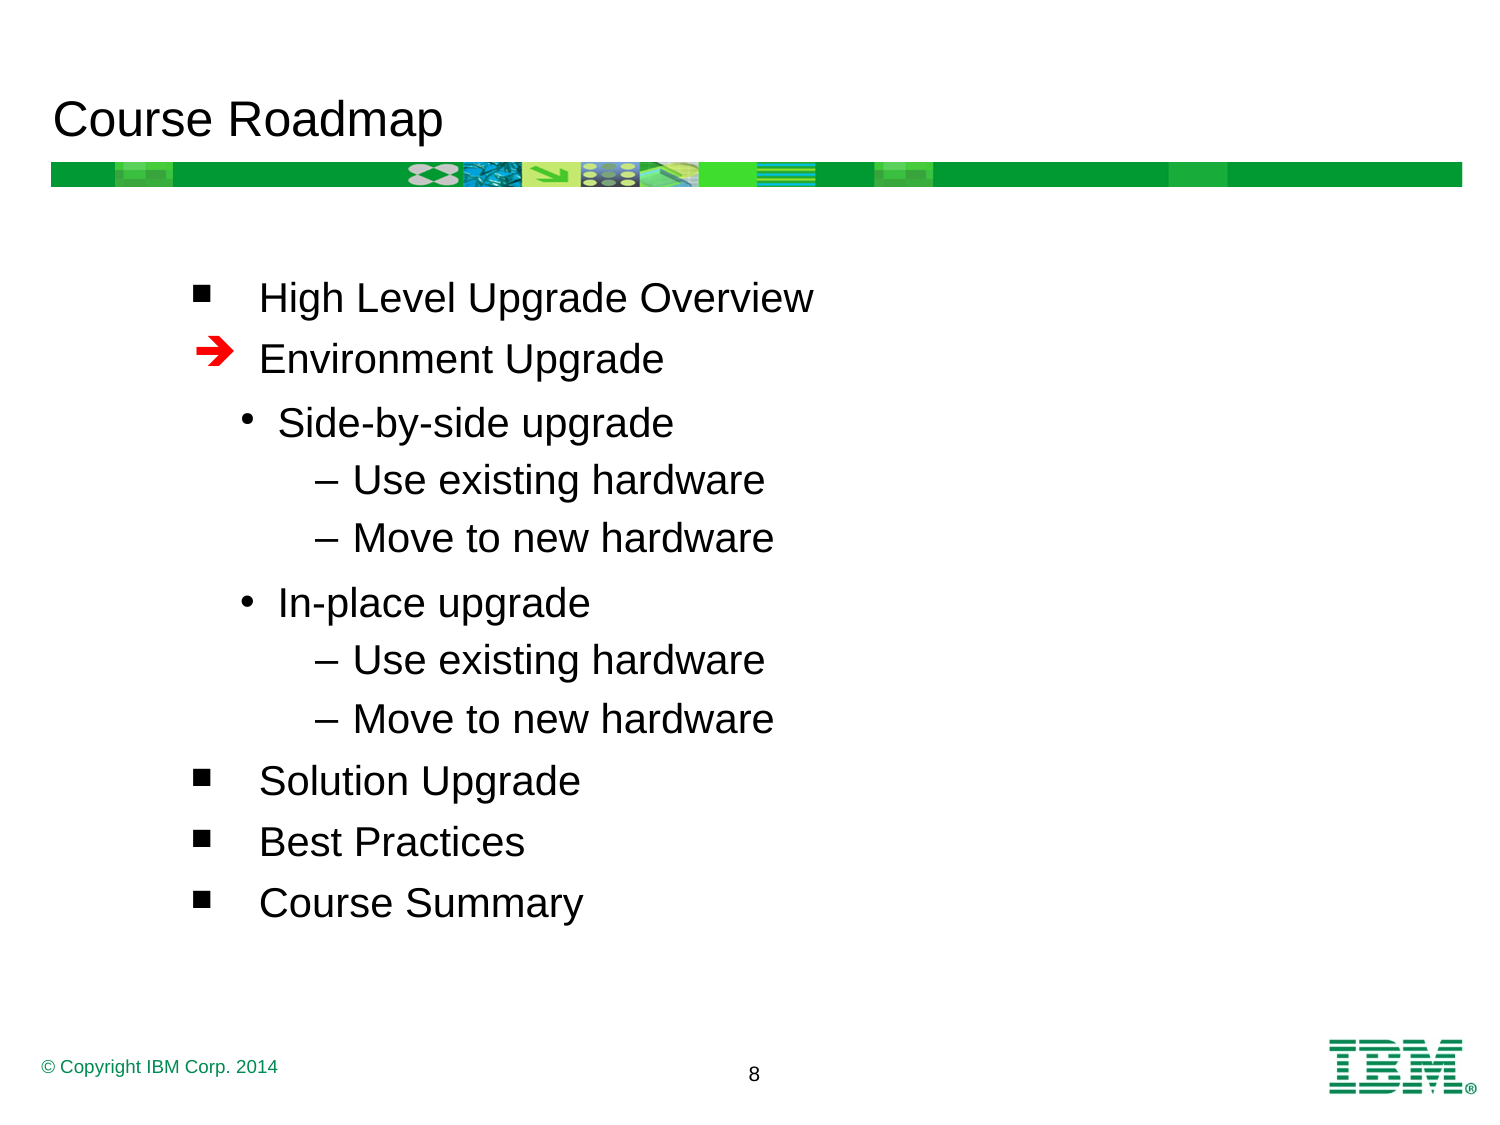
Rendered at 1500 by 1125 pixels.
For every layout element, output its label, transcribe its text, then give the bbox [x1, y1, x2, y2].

list High Level Upgrade Overview Environment Upgrade Side-by-side upgrade Use existing hardware Move to new hardware In-place upgrade Use existing hardware Move to new hardware Solution Upgrade Best Practices Course Summary [75, 262, 1426, 1005]
picture [1327, 1037, 1479, 1096]
title Course Roadmap [37, 45, 1388, 188]
picture [50, 161, 1463, 189]
